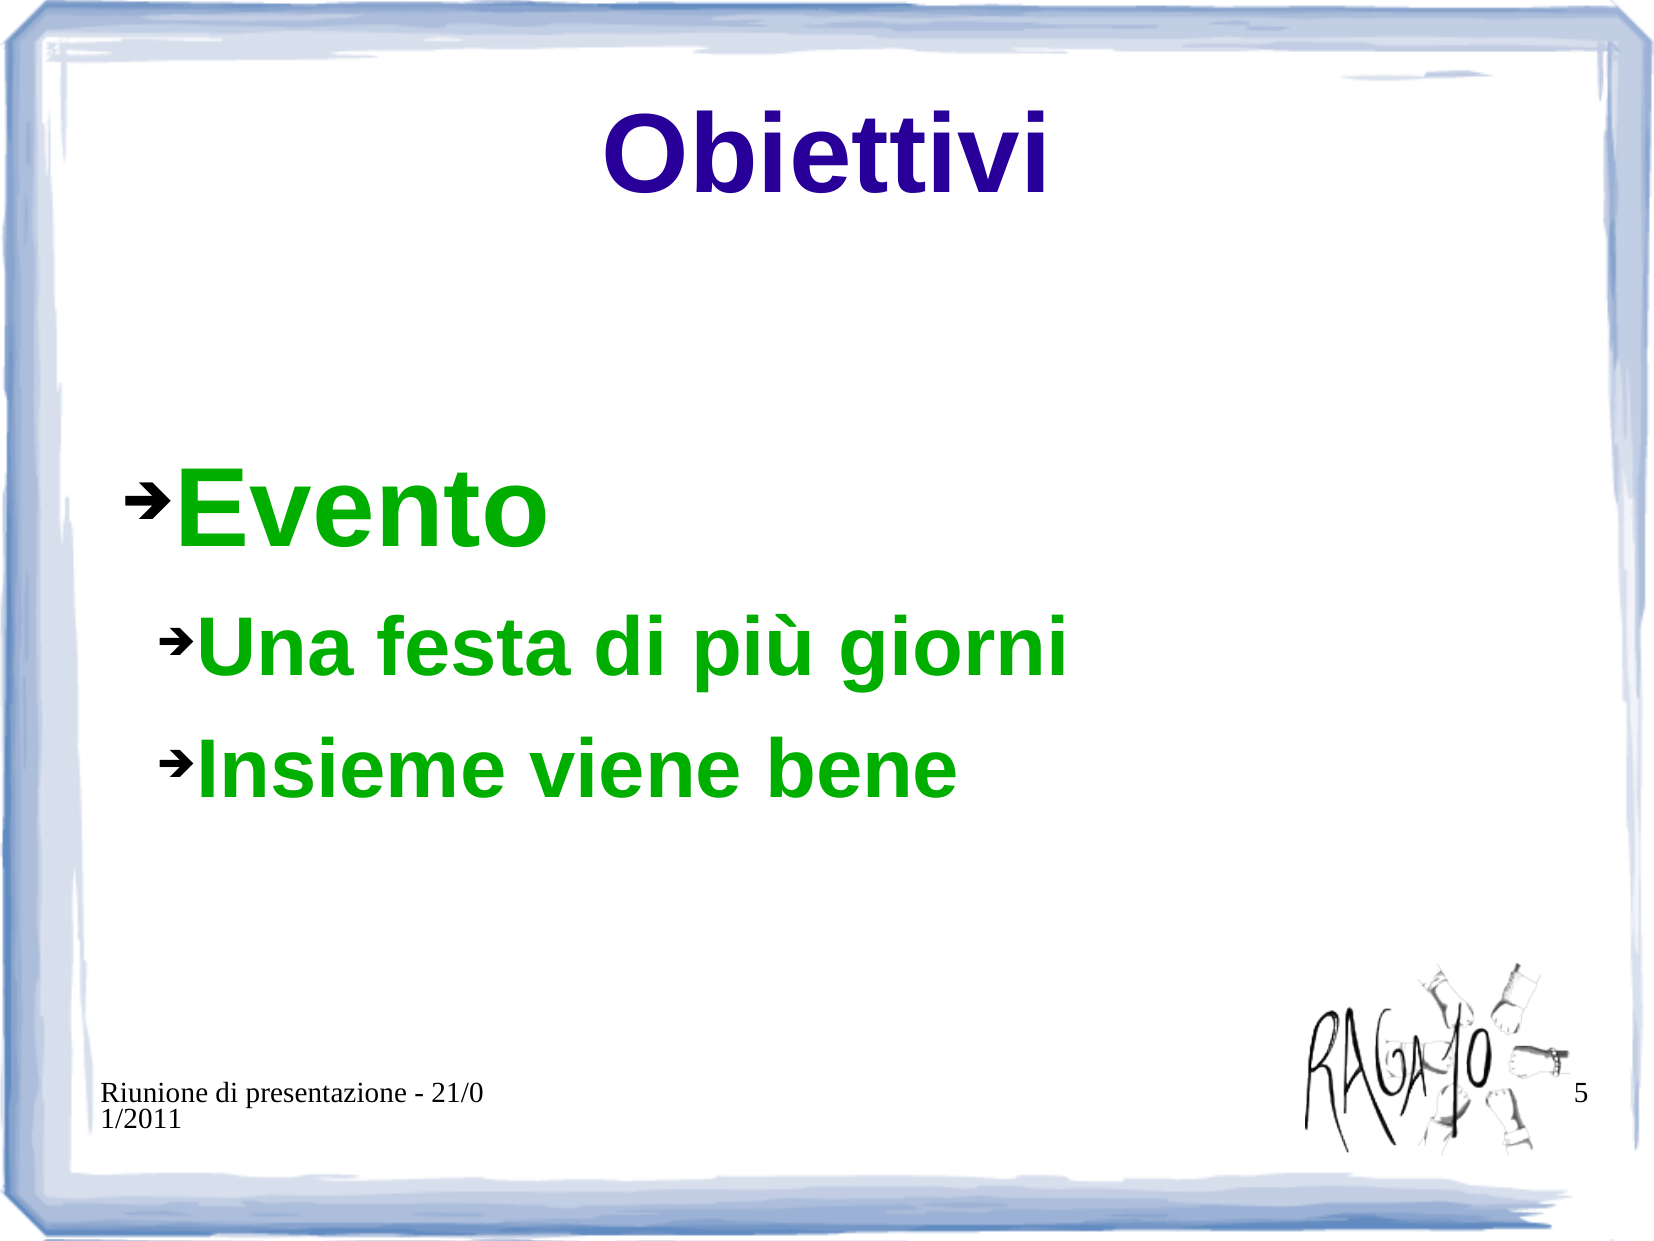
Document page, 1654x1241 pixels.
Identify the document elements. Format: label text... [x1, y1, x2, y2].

title Obiettivi [82, 49, 1571, 257]
subtitle Evento Una festa di più giorni Insieme viene bene [121, 444, 1654, 816]
picture [0, 0, 1654, 1241]
